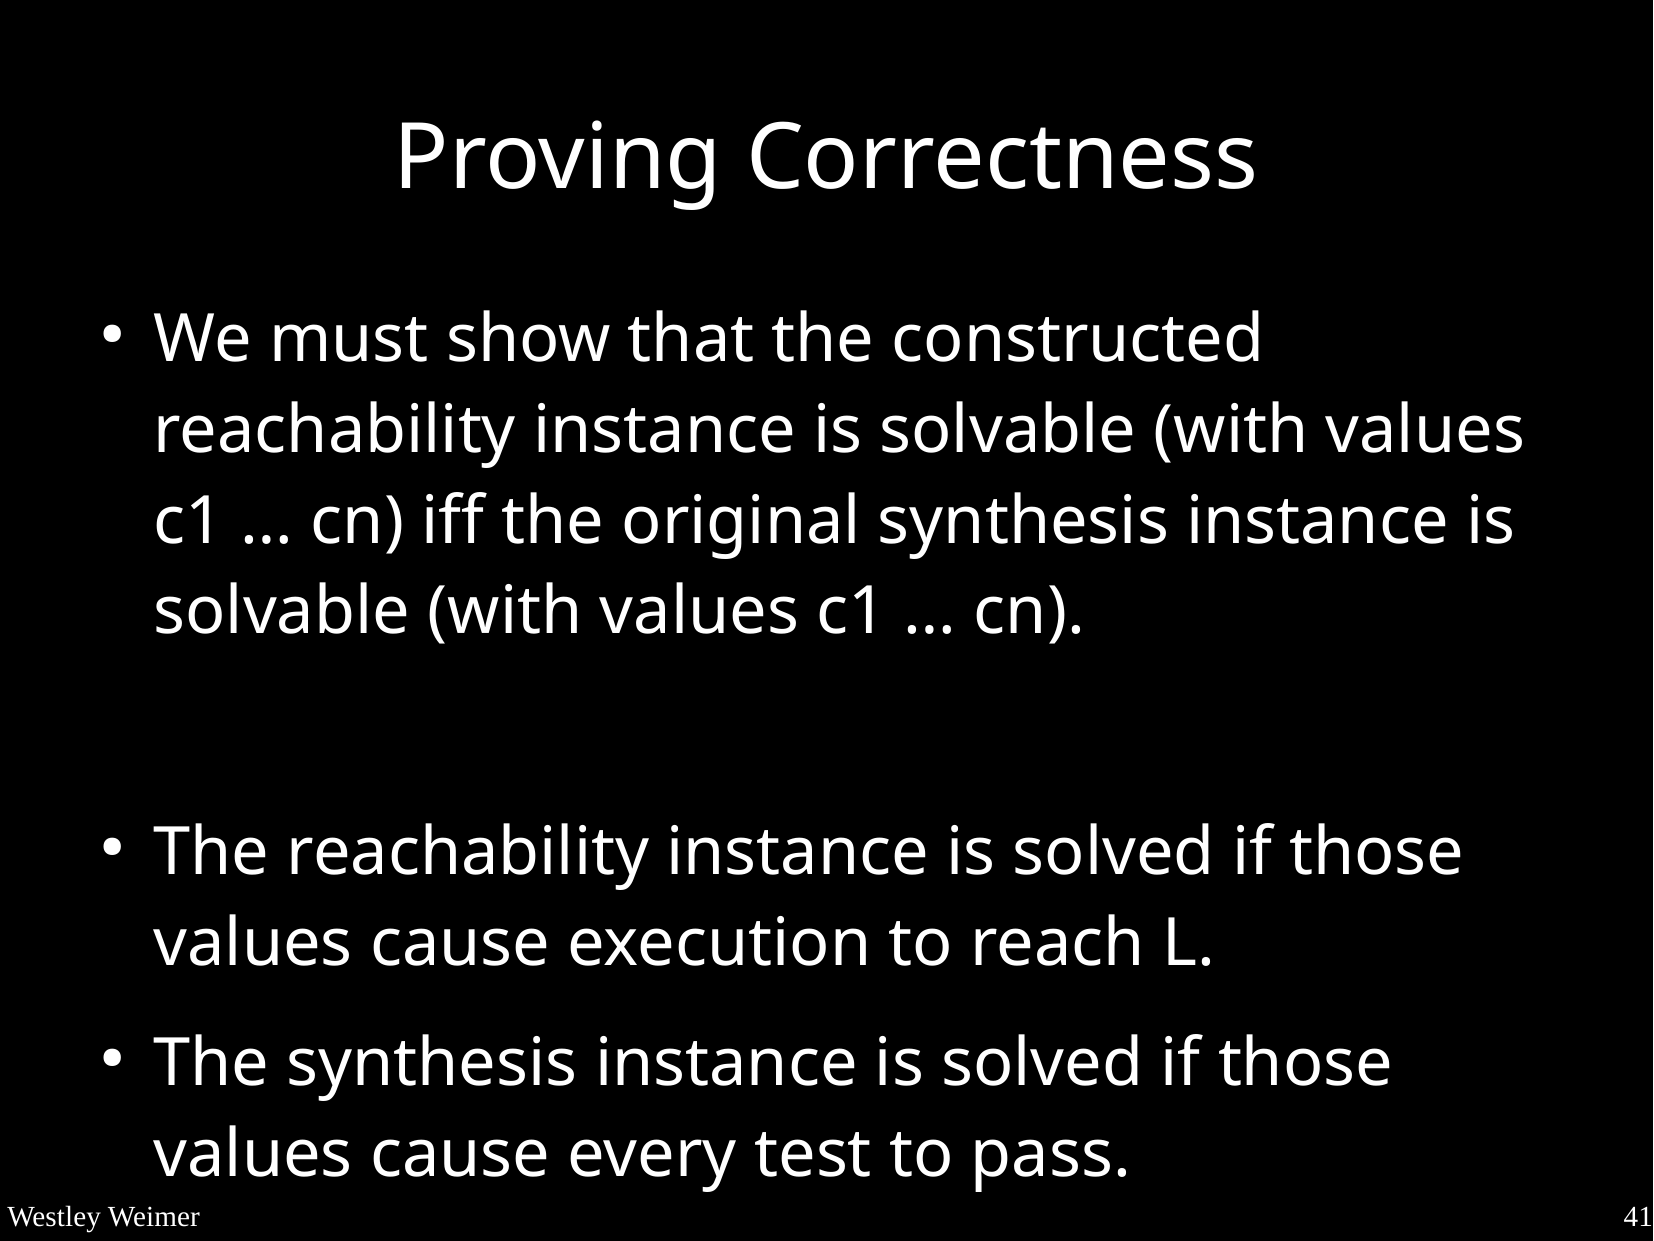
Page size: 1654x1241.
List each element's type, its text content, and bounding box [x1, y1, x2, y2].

list We must show that the constructed reachability instance is solvable (with values c1 … cn) iff the original synthesis instance is solvable (with values c1 … cn). The reachability instance is solved if those values cause execution to reach L. The synthesis instance is solved if those values cause every test to pass. [82, 290, 1571, 1109]
title Proving Correctness [82, 49, 1571, 257]
